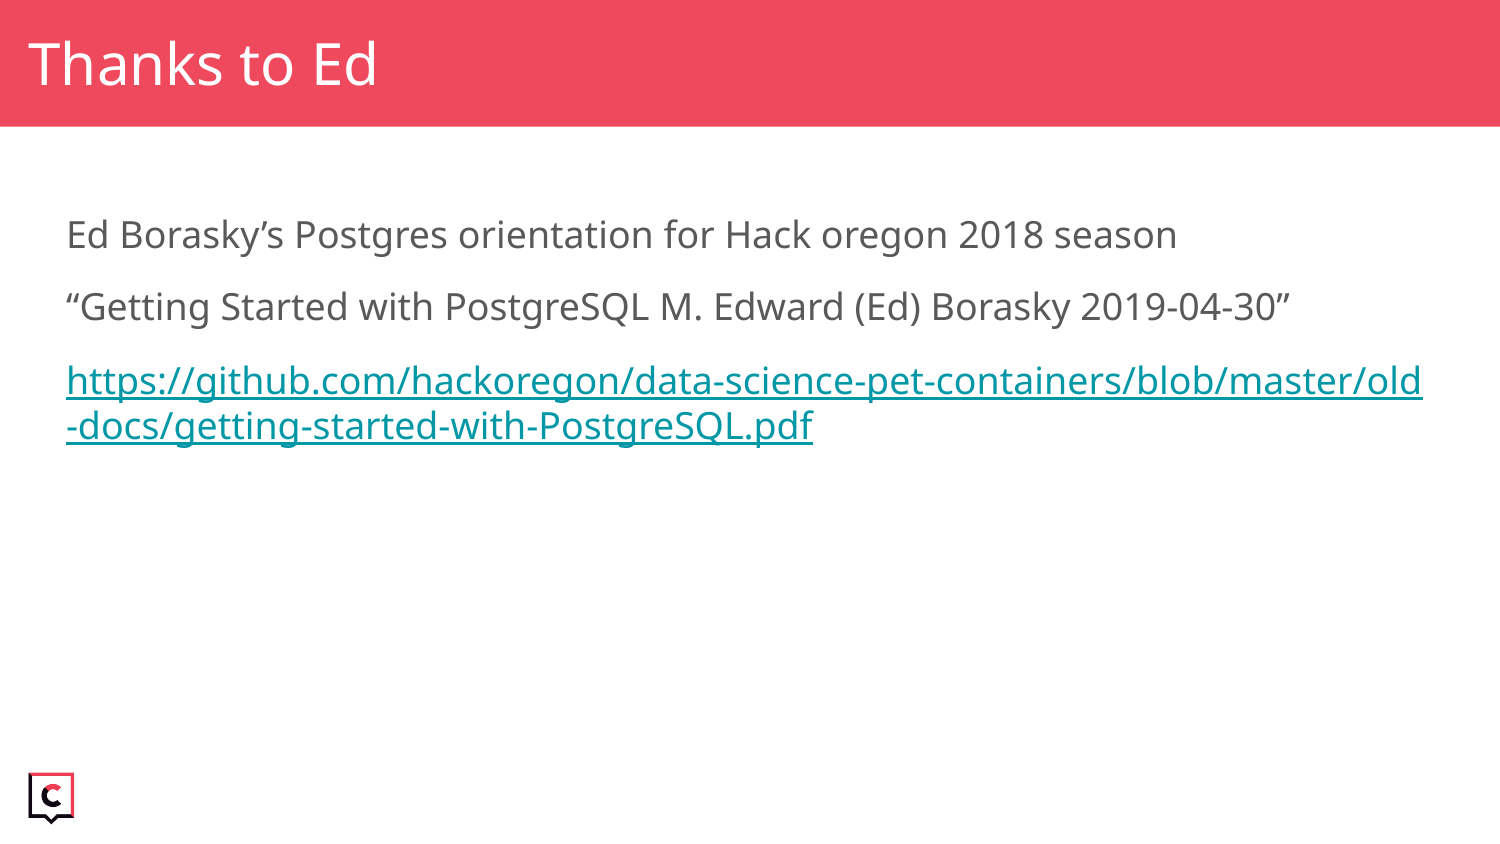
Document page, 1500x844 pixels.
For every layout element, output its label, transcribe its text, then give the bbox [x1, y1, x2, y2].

picture [19, 764, 82, 830]
list Ed Borasky’s Postgres orientation for Hack oregon 2018 season “Getting Started with PostgreSQL M. Edward (Ed) Borasky 2019-04-30” https://github.com/hackoregon/data-science-pet-containers/blob/master/old-docs/getting-started-with-PostgreSQL.pdf [51, 189, 1449, 750]
title Thanks to Ed [13, 12, 1412, 107]
